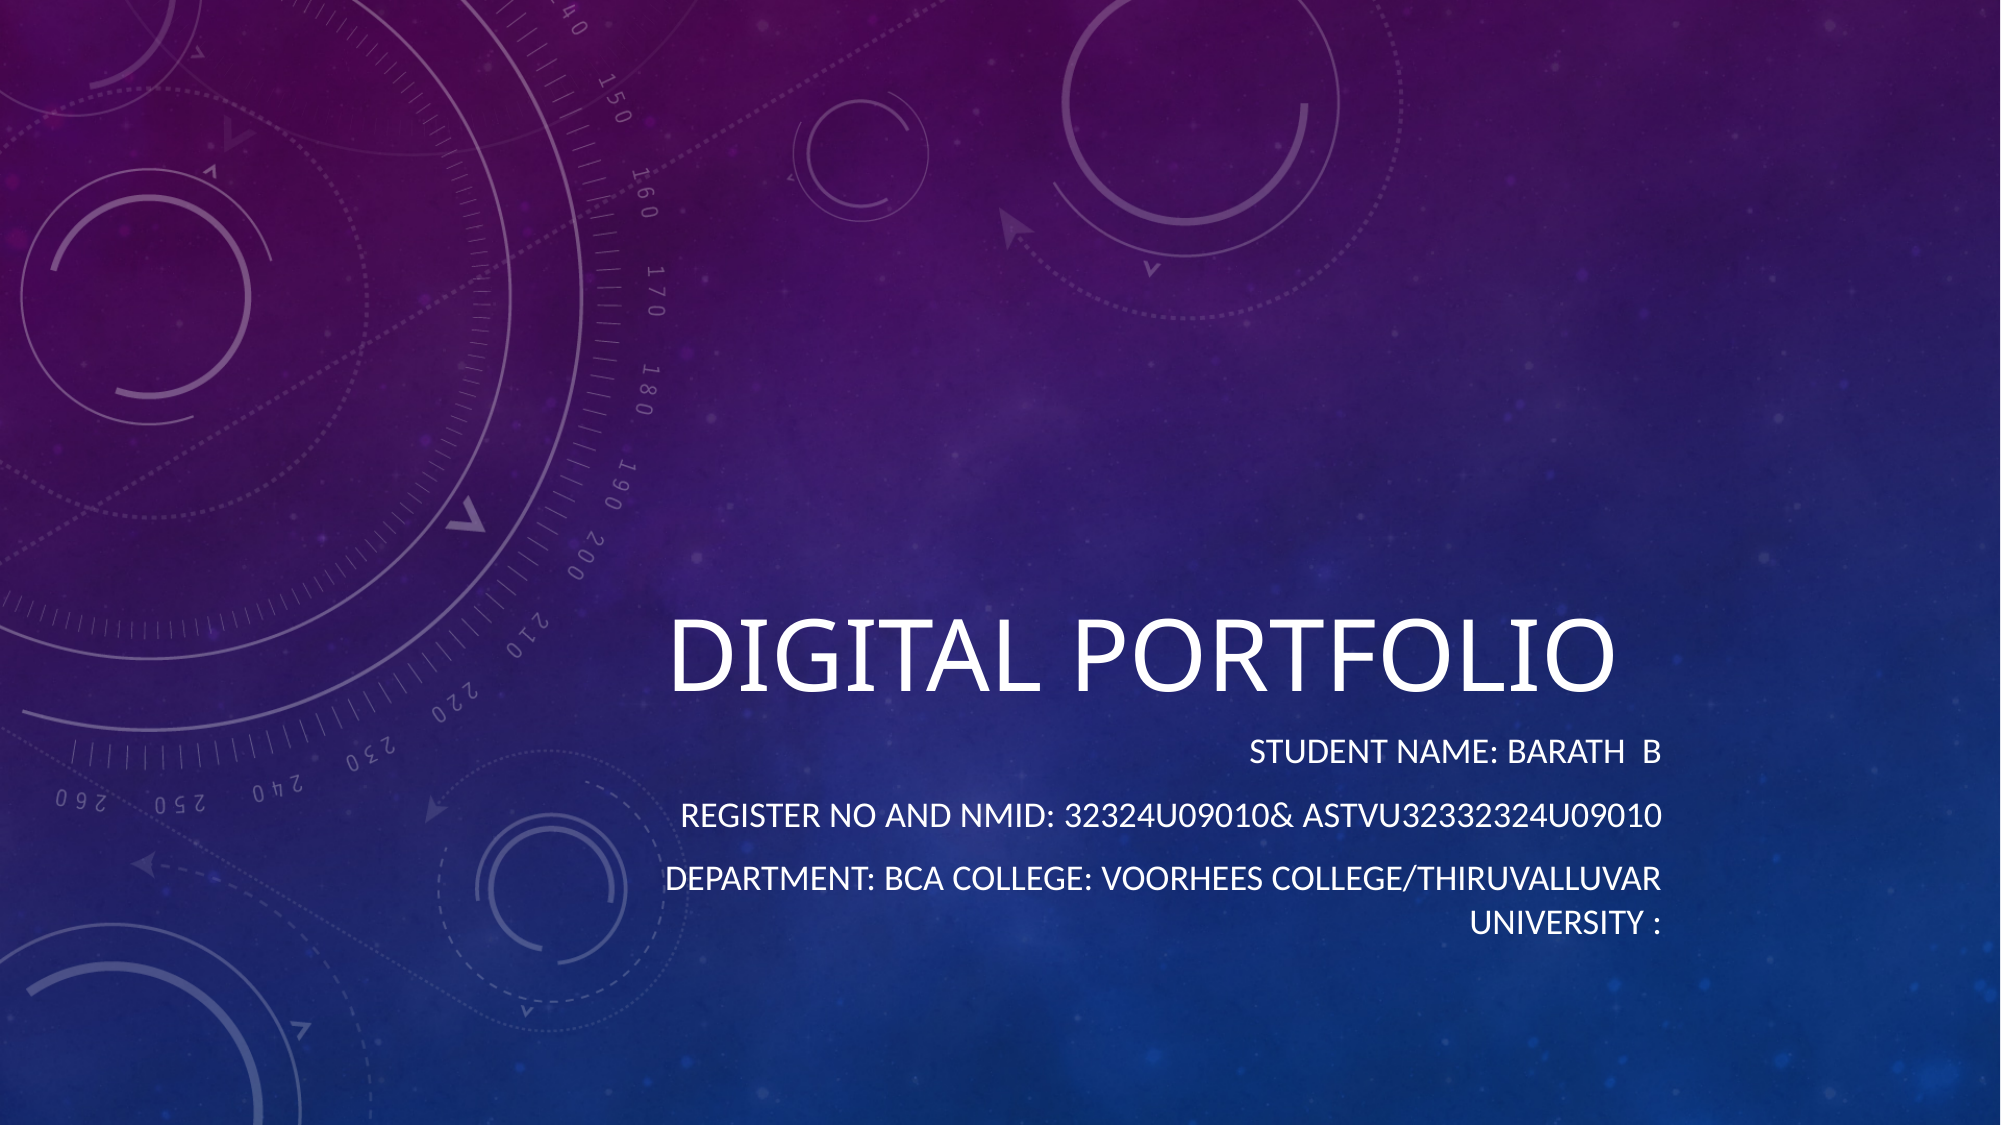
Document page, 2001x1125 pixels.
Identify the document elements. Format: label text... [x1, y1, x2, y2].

title Digital portfolio [650, 322, 1831, 719]
subtitle STUDENT NAME: barath B REGISTER NO AND NMID: 32324u09010& astvu32332324u09010 DEPARTMENT: BCA COLLEGE: Voorhees College/Thiruvalluvar University : [650, 719, 1831, 951]
